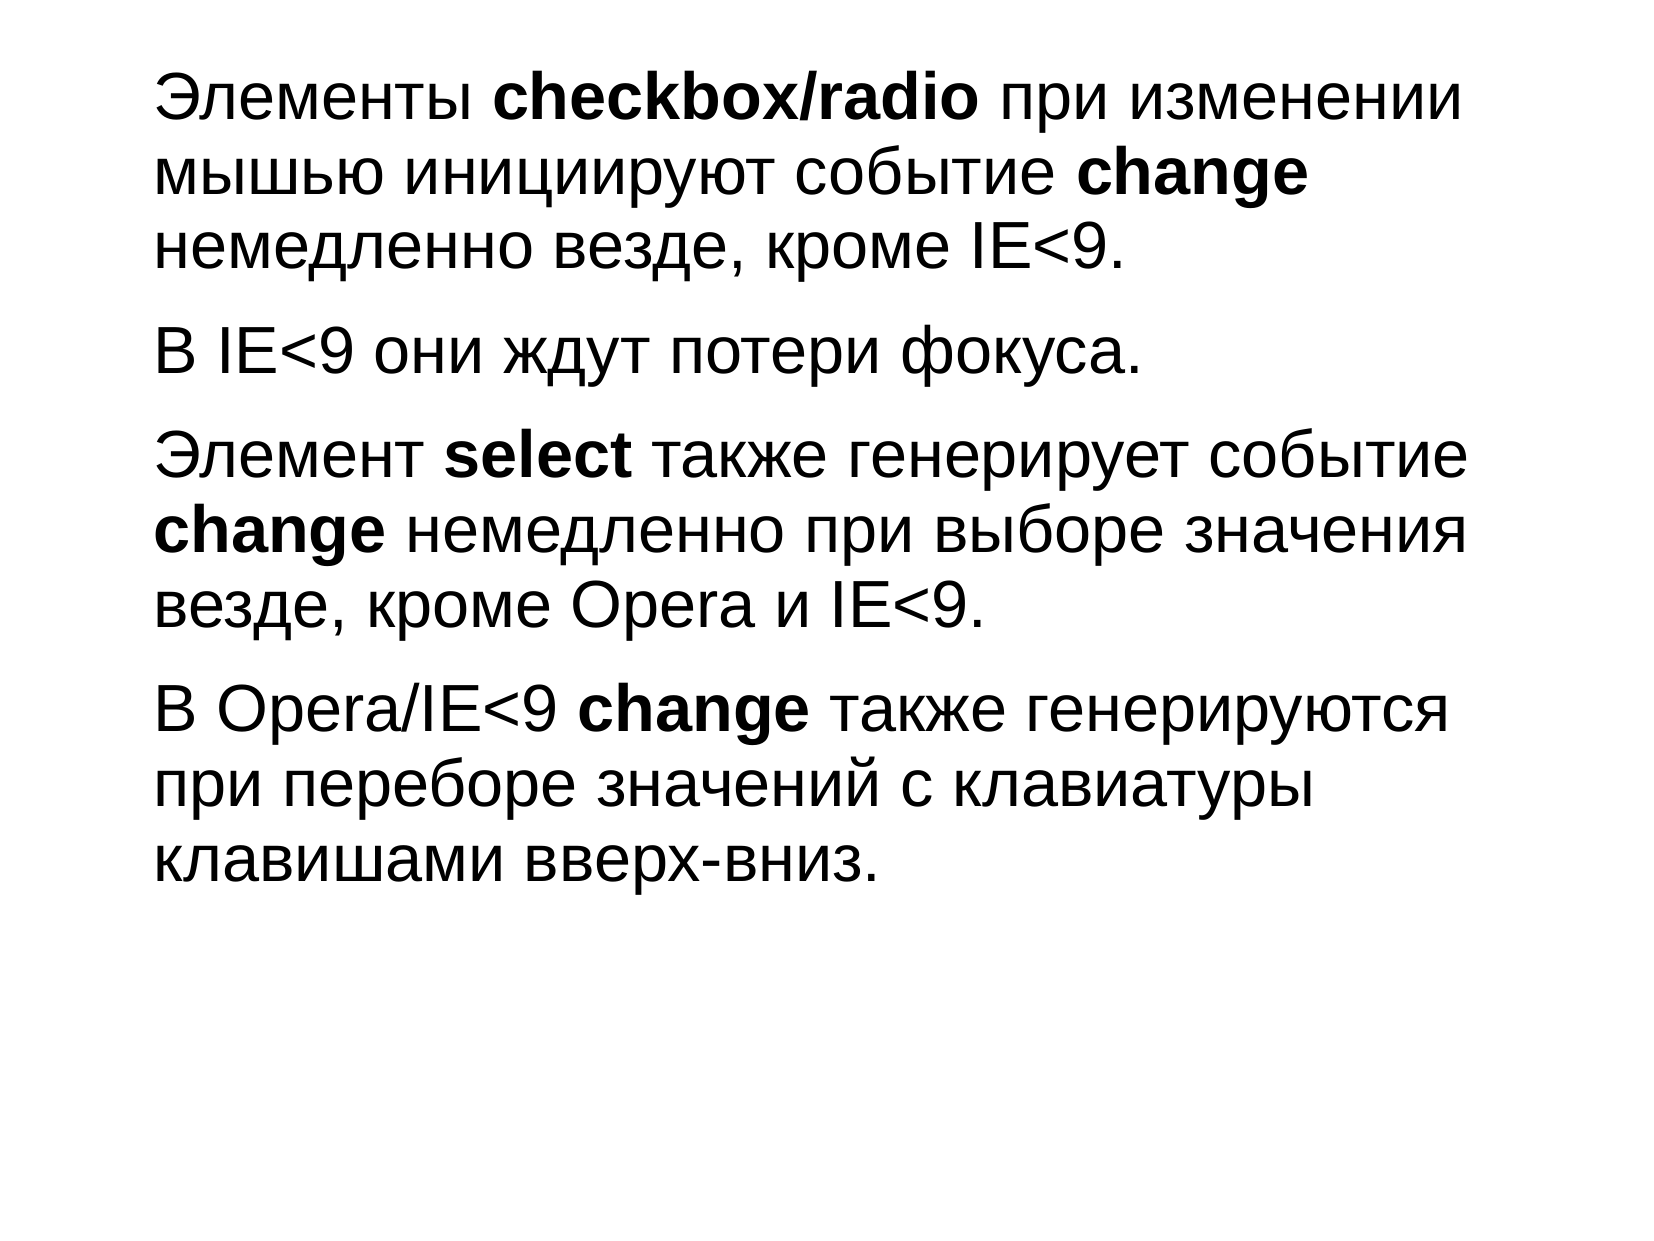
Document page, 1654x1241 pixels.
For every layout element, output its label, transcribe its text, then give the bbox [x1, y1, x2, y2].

list Элементы checkbox/radio при изменении мышью инициируют событие change немедленно везде, кроме IE<9. В IE<9 они ждут потери фокуса. Элемент select также генерирует событие change немедленно при выборе значения везде, кроме Opera и IE<9. В Opera/IE<9 change также генерируются при переборе значений с клавиатуры клавишами вверх-вниз. [82, 59, 1571, 1109]
